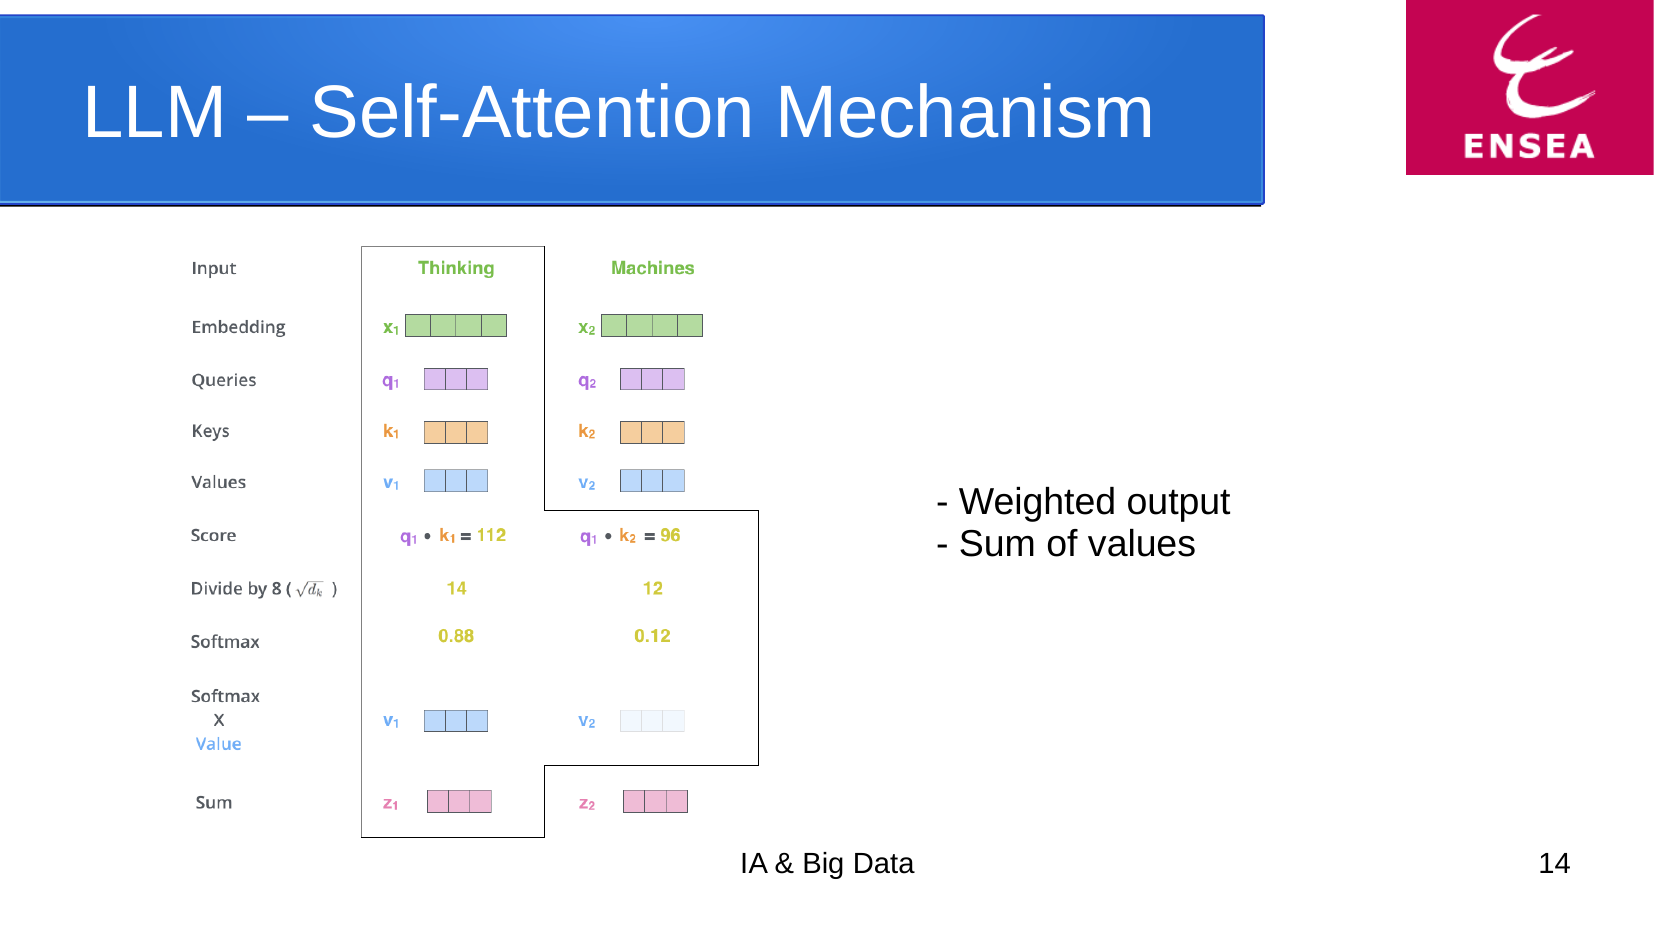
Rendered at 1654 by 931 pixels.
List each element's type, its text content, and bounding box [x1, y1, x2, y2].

picture [129, 224, 796, 849]
text_box - Weighted output - Sum of values [921, 473, 1270, 591]
title LLM – Self-Attention Mechanism [82, 35, 1235, 189]
picture [1406, 0, 1654, 175]
